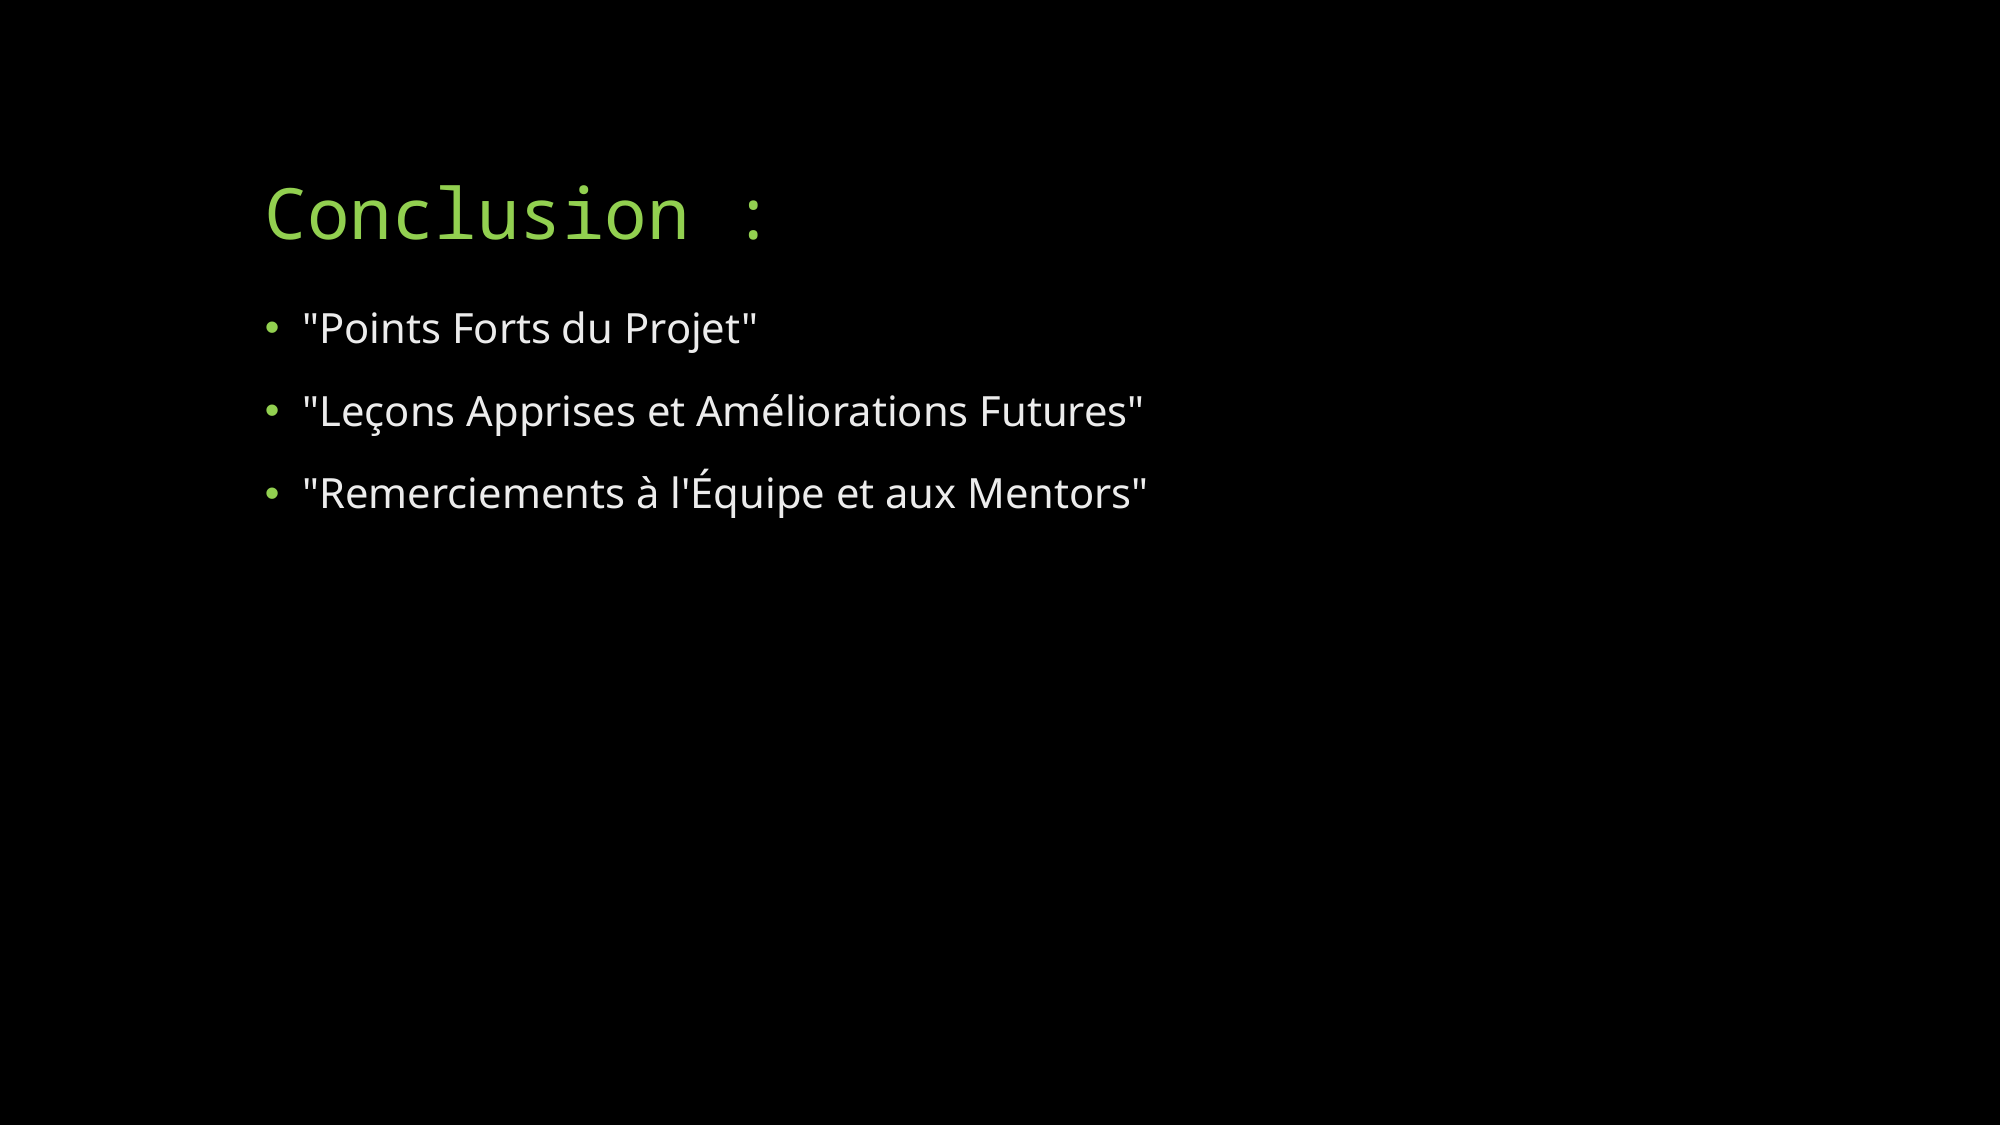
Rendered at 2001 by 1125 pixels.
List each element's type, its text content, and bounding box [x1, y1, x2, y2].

list "Points Forts du Projet" "Leçons Apprises et Améliorations Futures" "Remerciements à l'Équipe et aux Mentors" [249, 299, 1750, 1000]
title Conclusion : [249, 75, 1750, 263]
